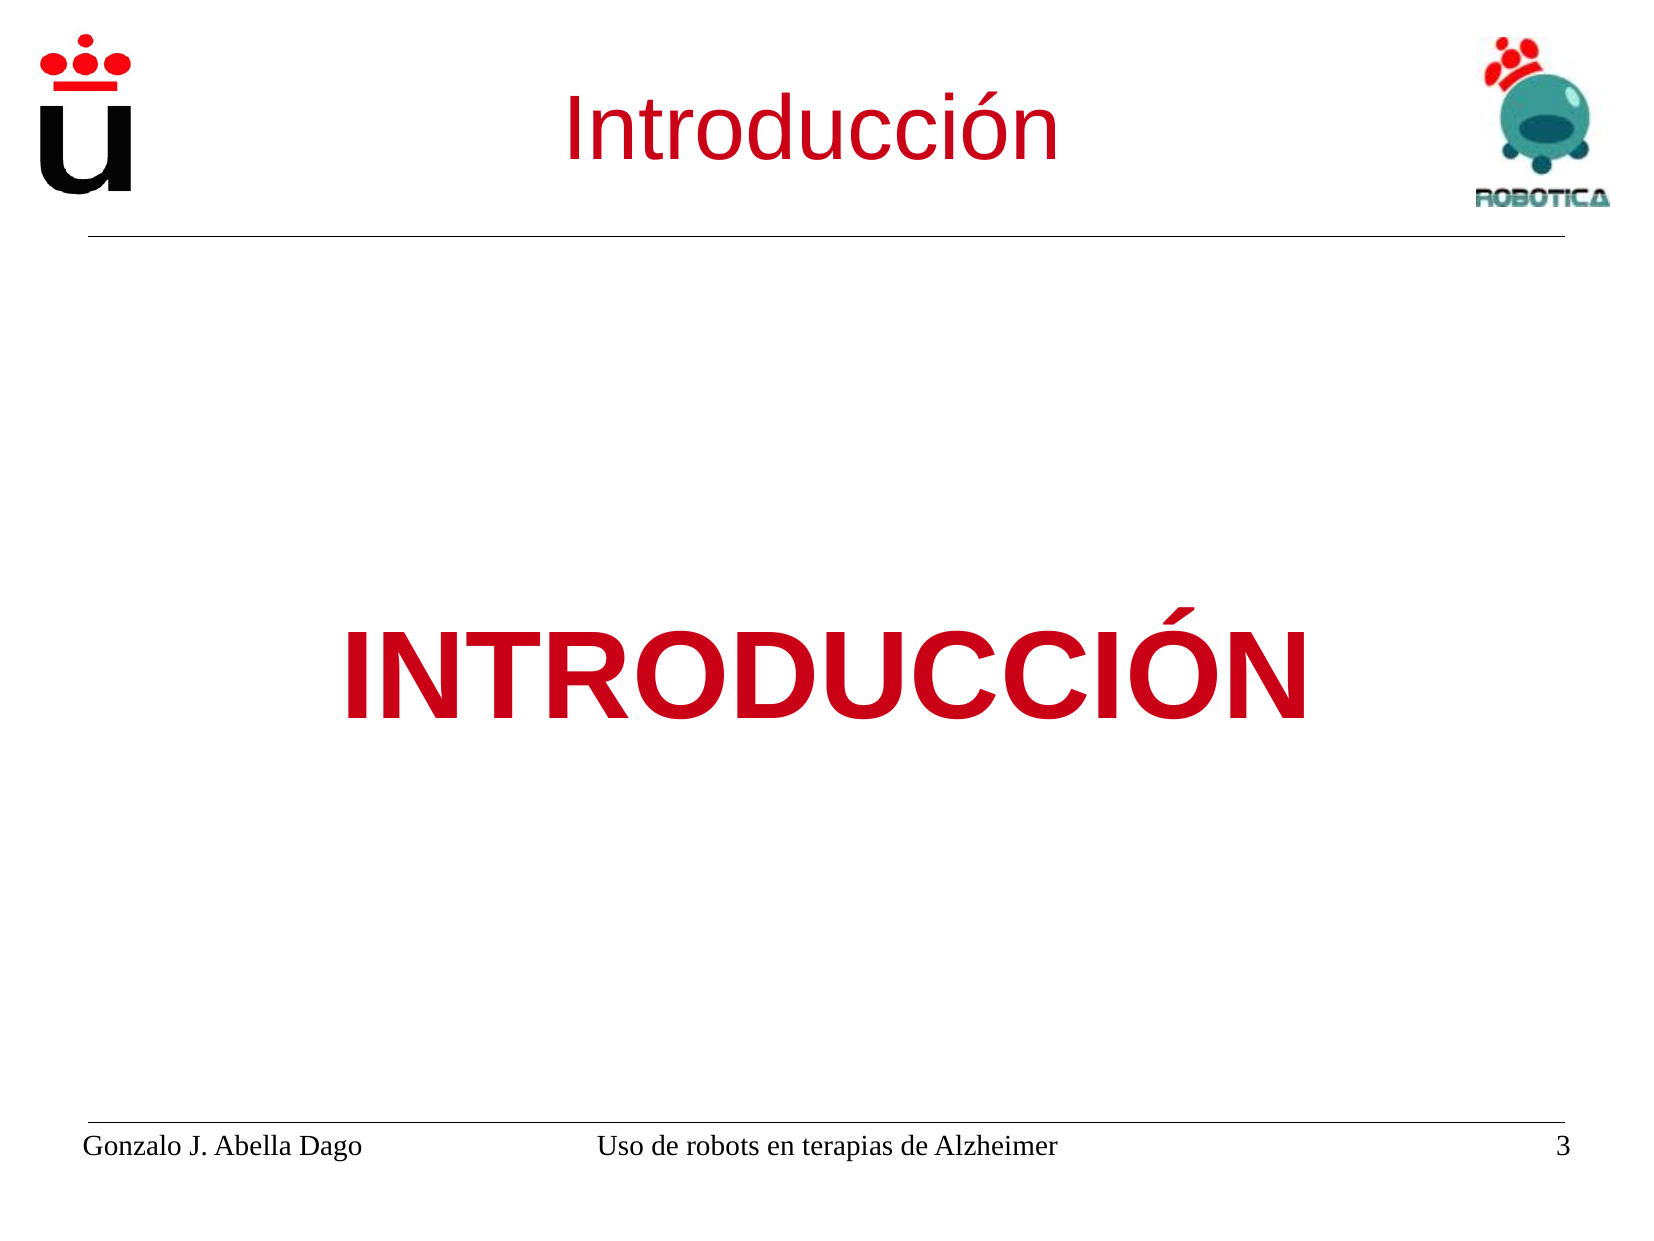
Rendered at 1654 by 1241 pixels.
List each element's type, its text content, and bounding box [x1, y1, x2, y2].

subtitle INTRODUCCIÓN [82, 273, 1571, 1077]
title Introducción [206, 76, 1418, 180]
picture [1476, 37, 1610, 207]
picture [29, 29, 148, 207]
